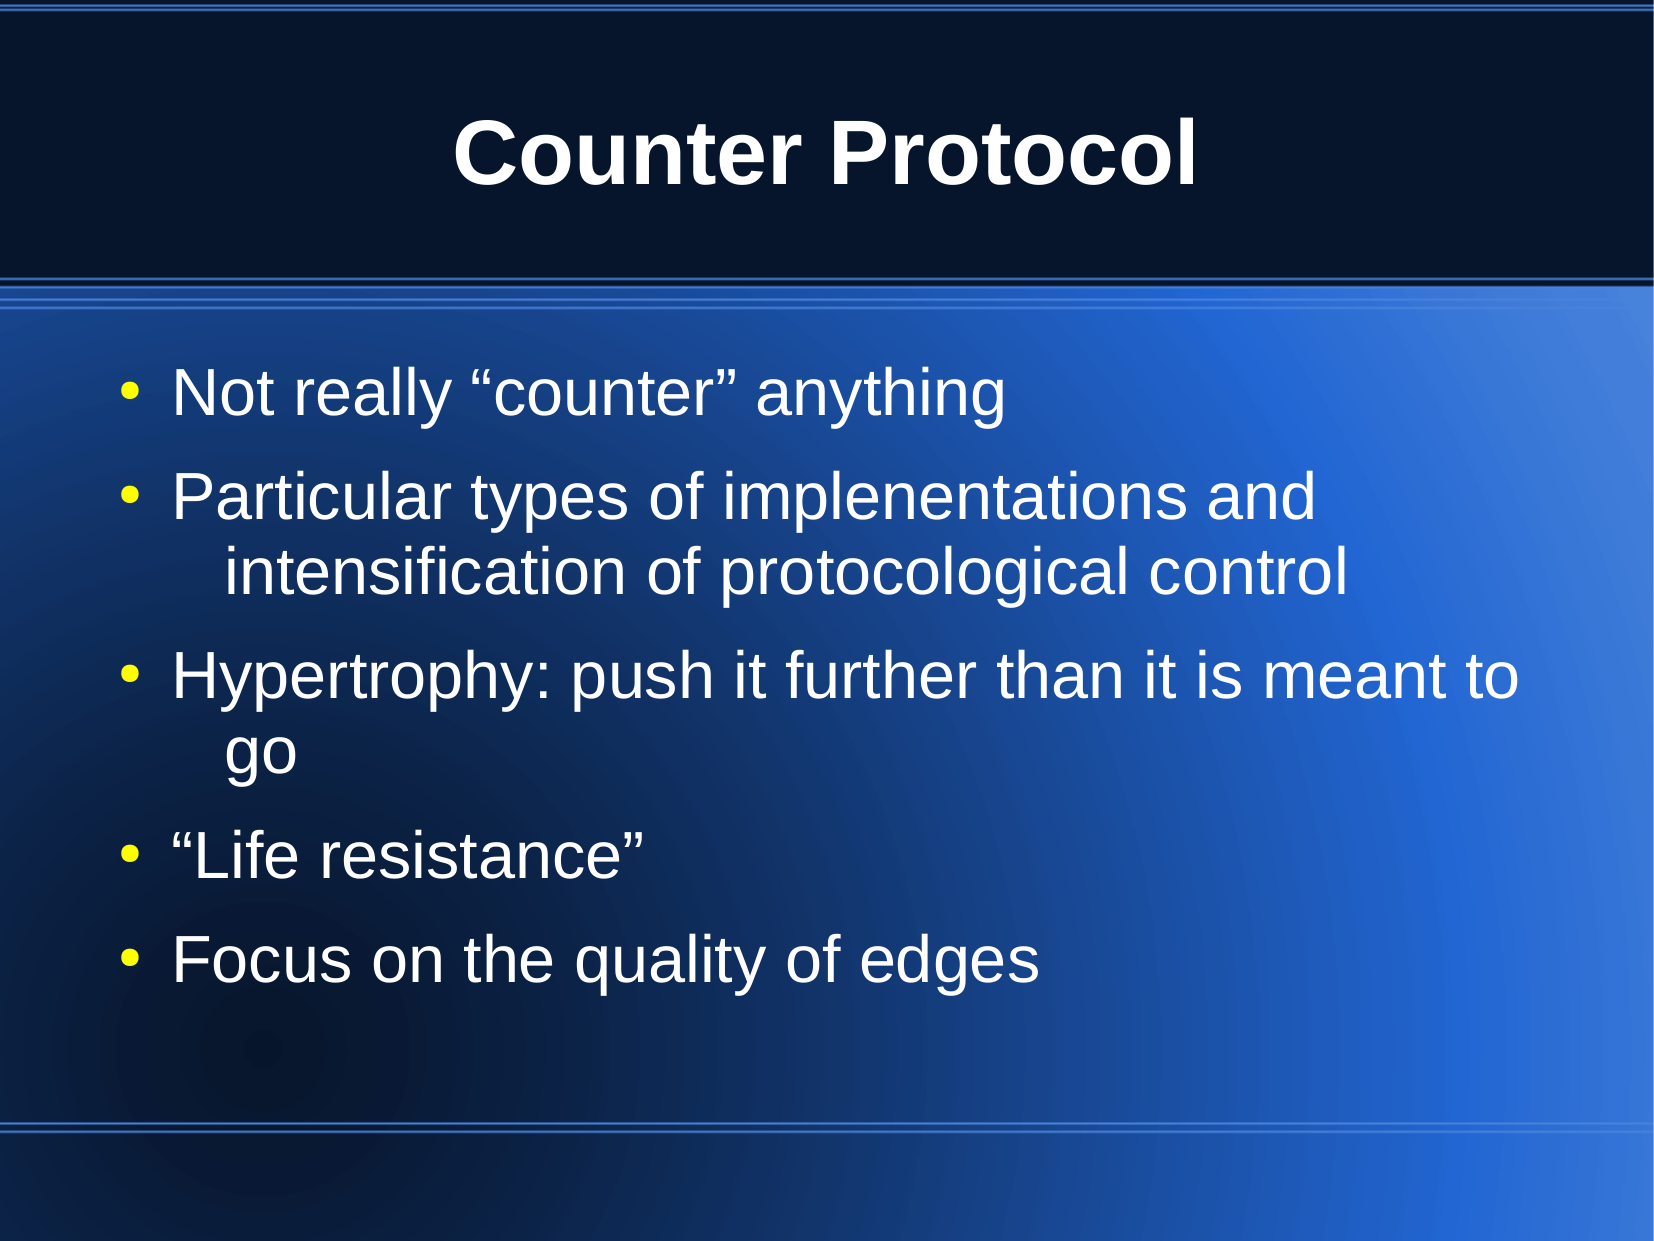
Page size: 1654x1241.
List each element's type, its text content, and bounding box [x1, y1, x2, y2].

list Not really “counter” anything Particular types of implenentations and intensification of protocological control Hypertrophy: push it further than it is meant to go “Life resistance” Focus on the quality of edges [82, 355, 1571, 1159]
title Counter Protocol [82, 56, 1571, 250]
picture [0, 0, 1654, 1241]
